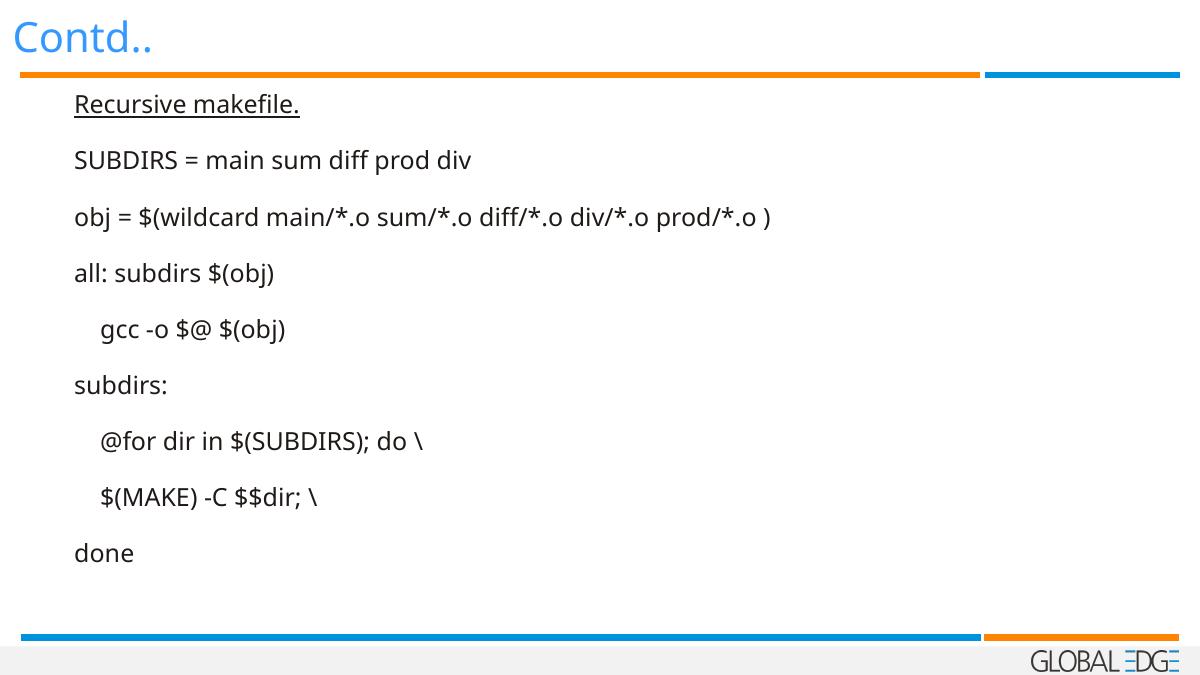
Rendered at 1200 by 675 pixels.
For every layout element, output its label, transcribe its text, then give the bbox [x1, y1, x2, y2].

picture [1031, 650, 1179, 672]
list Recursive makefile. SUBDIRS = main sum diff prod div obj = $(wildcard main/*.o sum/*.o diff/*.o div/*.o prod/*.o ) all: subdirs $(obj) gcc -o $@ $(obj) subdirs: @for dir in $(SUBDIRS); do \ $(MAKE) -C $$dir; \ done [21, 86, 969, 627]
title Contd.. [12, 9, 1088, 63]
